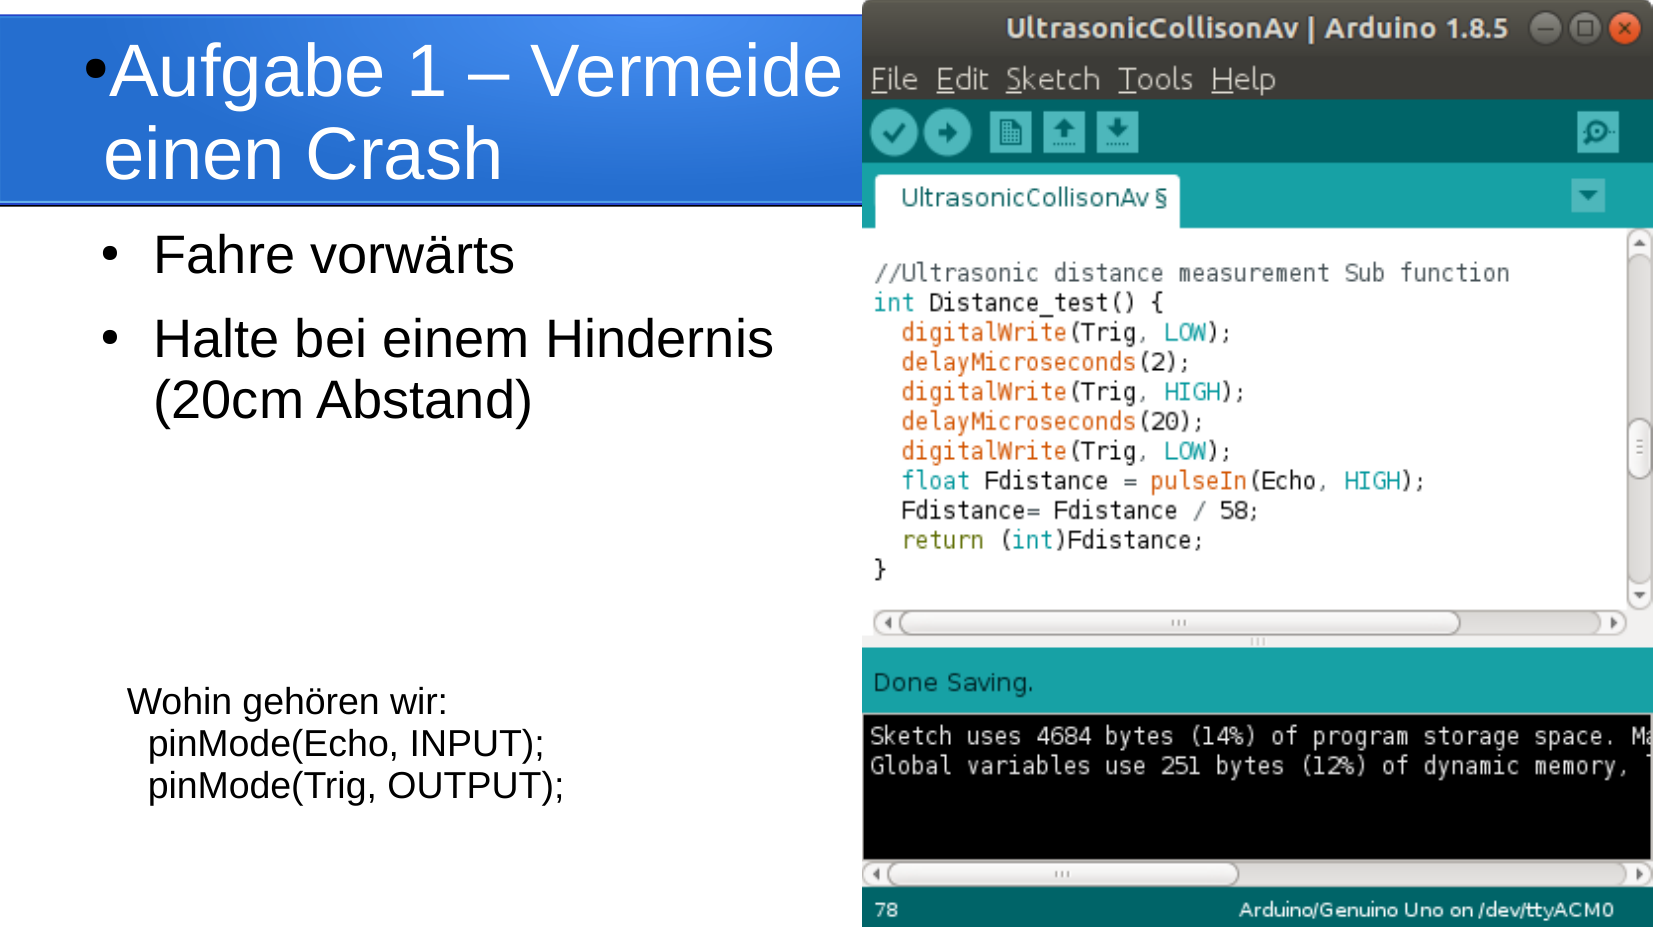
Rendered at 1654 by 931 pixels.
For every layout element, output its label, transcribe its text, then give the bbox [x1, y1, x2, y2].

text_box Wohin gehören wir: pinMode(Echo, INPUT); pinMode(Trig, OUTPUT); [112, 673, 603, 815]
list Fahre vorwärts Halte bei einem Hindernis (20cm Abstand) [82, 224, 809, 764]
picture [862, 0, 1653, 927]
title Aufgabe 1 – Vermeide einen Crash [82, 29, 862, 196]
